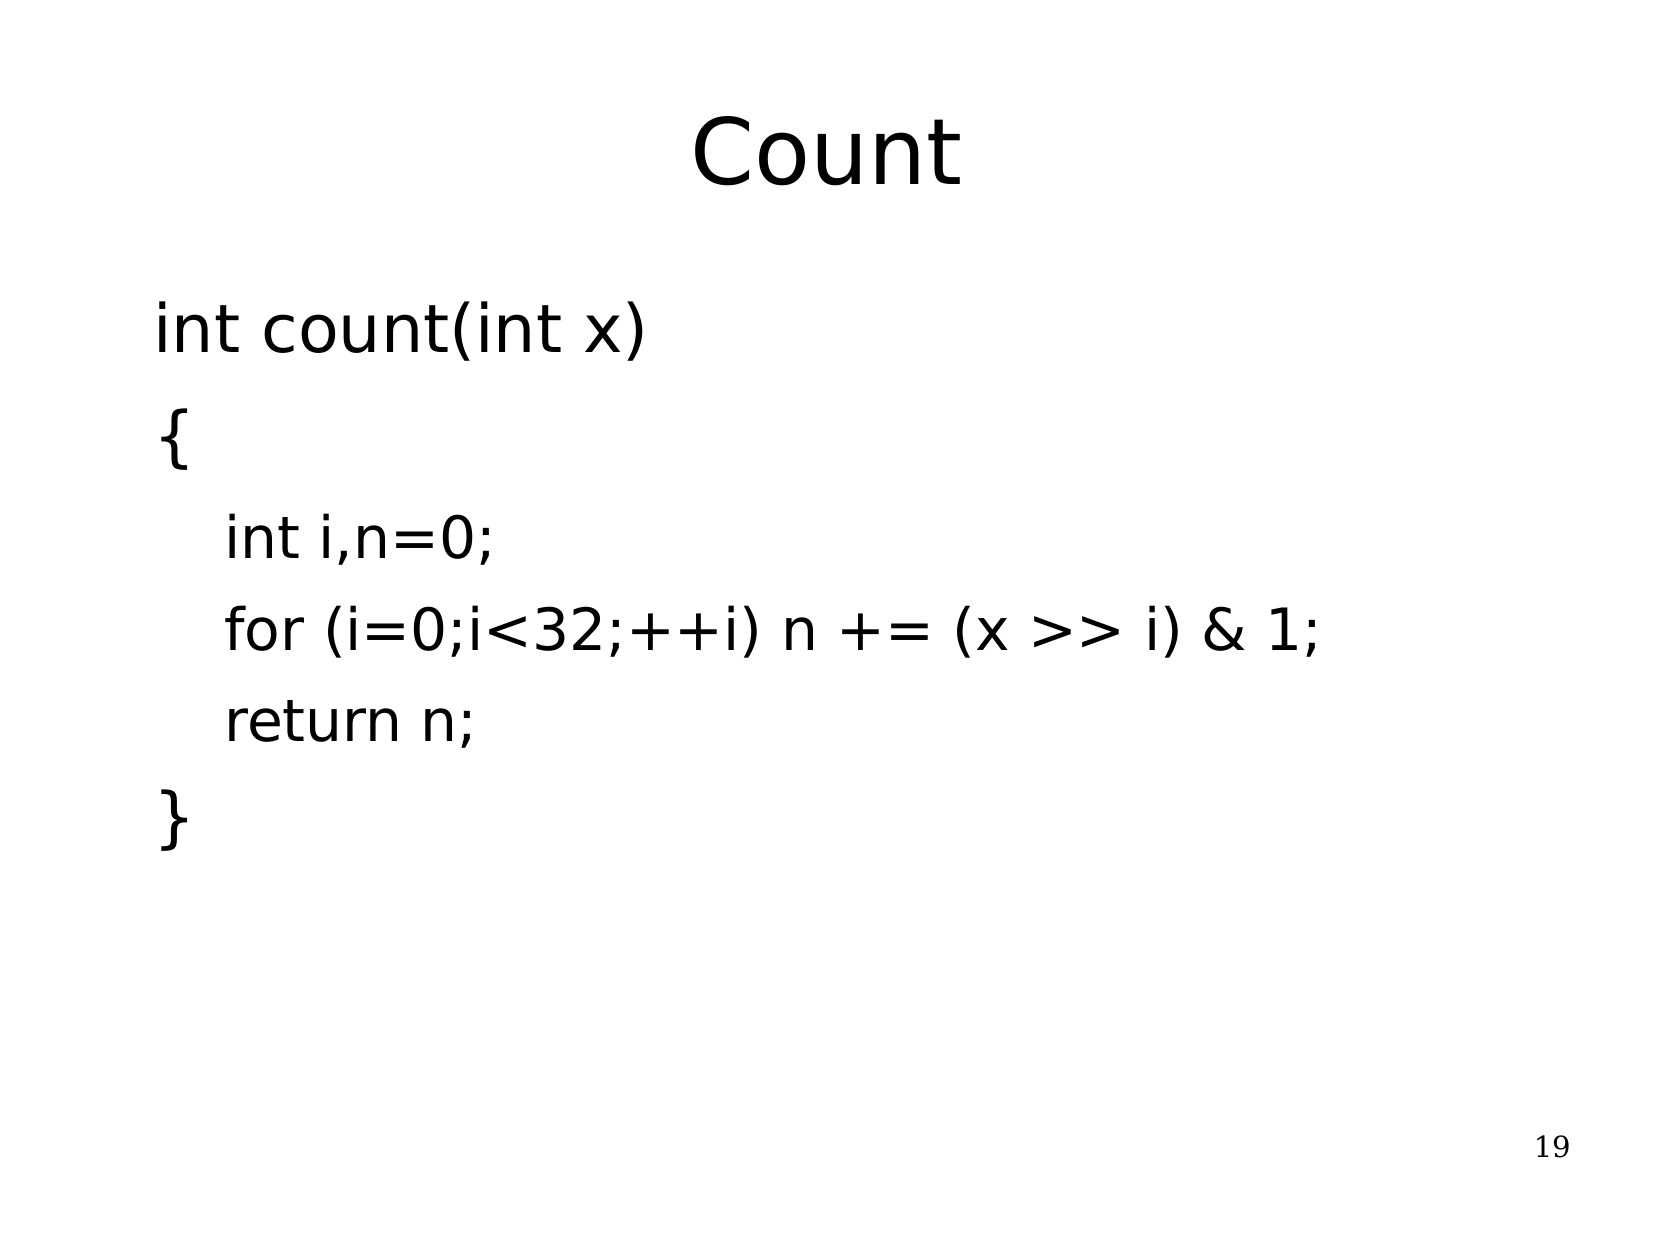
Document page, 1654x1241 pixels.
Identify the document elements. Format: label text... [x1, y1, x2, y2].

title Count [82, 49, 1571, 257]
list int count(int x) { int i,n=0; for (i=0;i<32;++i) n += (x >> i) & 1; return n; } [82, 290, 1571, 1010]
